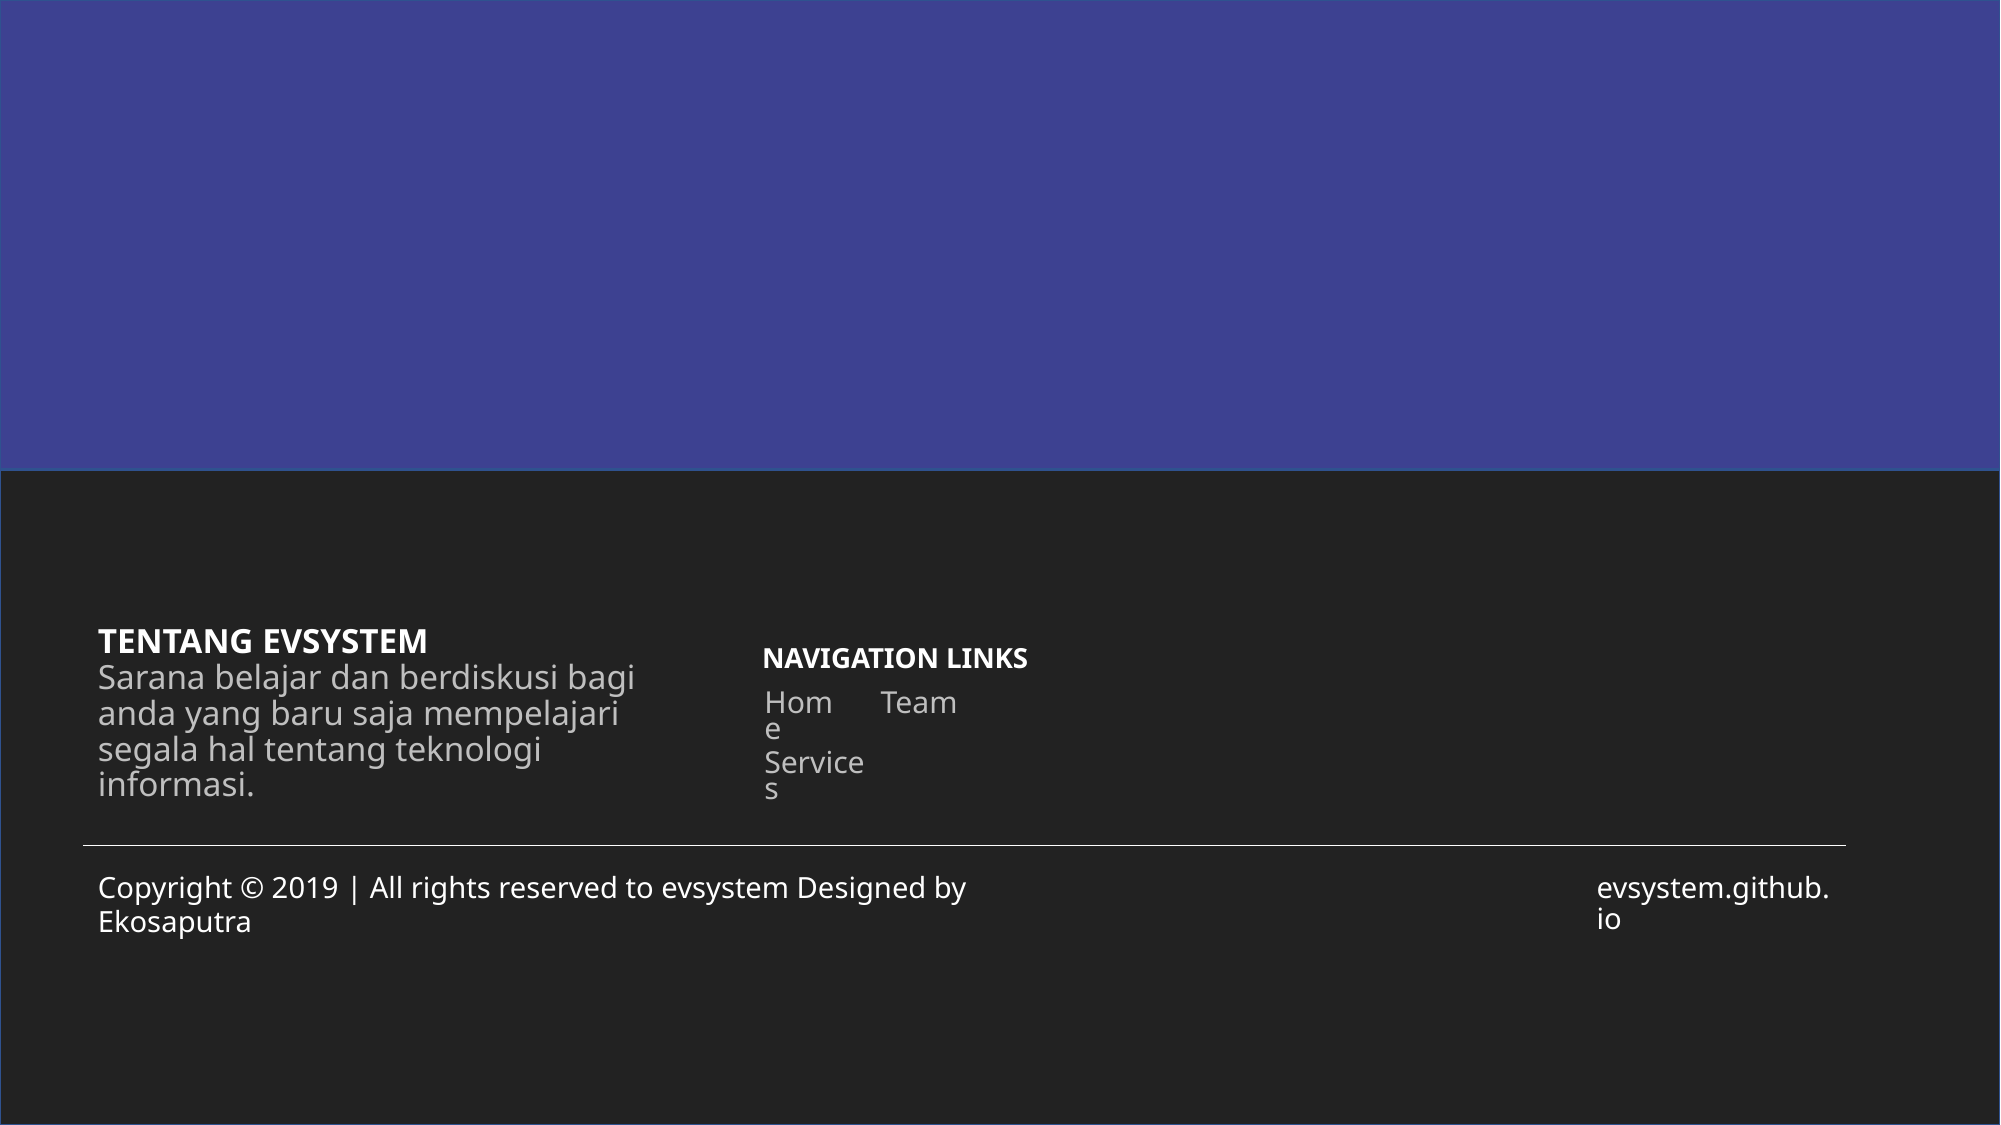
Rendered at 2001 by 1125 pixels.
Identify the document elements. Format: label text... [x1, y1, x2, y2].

text_box [0, 0, 2000, 1125]
text_box NAVIGATION LINKS [746, 627, 1051, 693]
text_box Team [865, 679, 999, 728]
text_box Services [749, 739, 883, 788]
title TENTANG EVSYSTEM Sarana belajar dan berdiskusi bagi anda yang baru saja mempelajari segala hal tentang teknologi informasi. [82, 583, 661, 845]
text_box evsystem.github.io [1581, 865, 1846, 898]
text_box Copyright © 2019 | All rights reserved to evsystem Designed by Ekosaputra [82, 865, 1066, 898]
text_box Home [749, 679, 864, 728]
